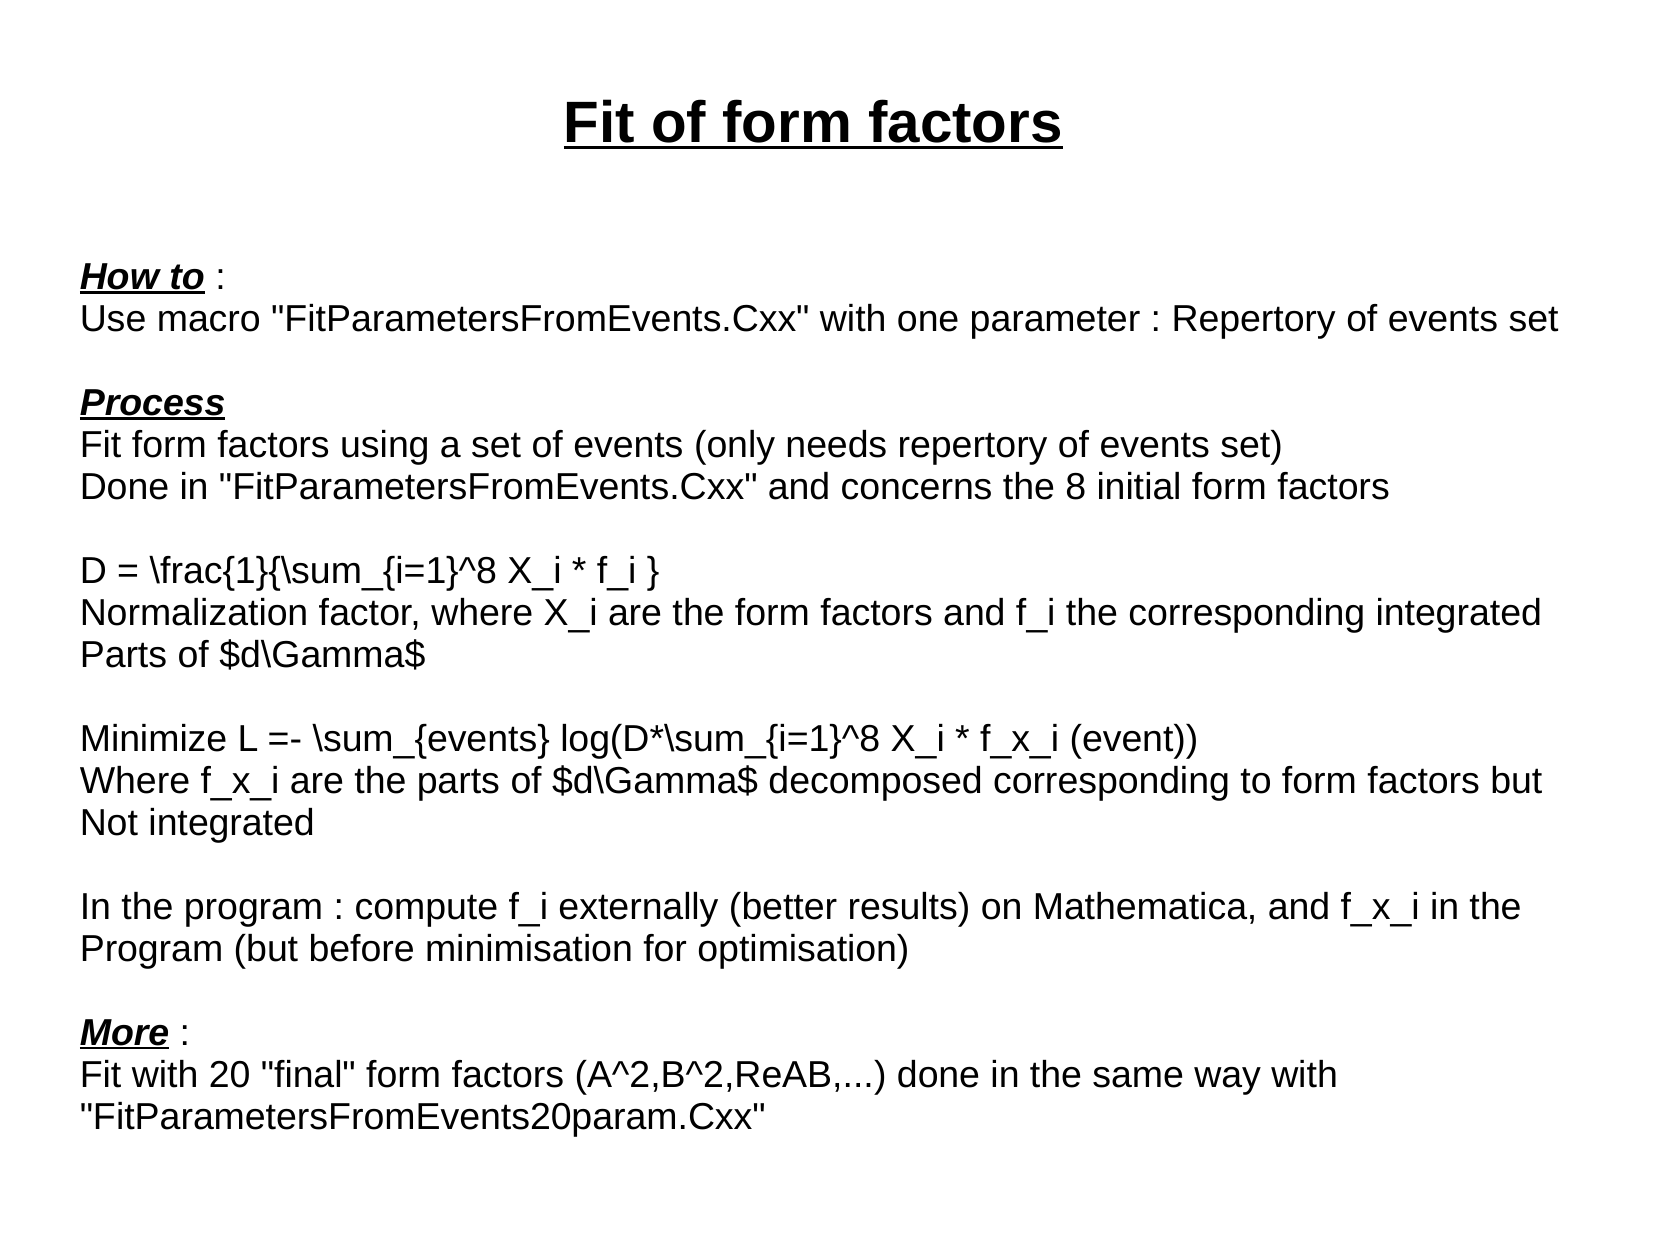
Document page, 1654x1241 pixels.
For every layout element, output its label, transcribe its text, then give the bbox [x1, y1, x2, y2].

text_box Fit of form factors [549, 82, 1079, 164]
text_box How to : Use macro "FitParametersFromEvents.Cxx" with one parameter : Repertory of events set Process Fit form factors using a set of events (only needs repertory of events set) Done in "FitParametersFromEvents.Cxx" and concerns the 8 initial form factors D = \frac{1}{\sum_{i=1}^8 X_i * f_i } Normalization factor, where X_i are the form factors and f_i the corresponding integrated Parts of $d\Gamma$ Minimize L =- \sum_{events} log(D*\sum_{i=1}^8 X_i * f_x_i (event)) Where f_x_i are the parts of $d\Gamma$ decomposed corresponding to form factors but Not integrated In the program : compute f_i externally (better results) on Mathematica, and f_x_i in the Program (but before minimisation for optimisation) More : Fit with 20 "final" form factors (A^2,B^2,ReAB,...) done in the same way with "FitParametersFromEvents20param.Cxx" [64, 248, 1573, 1149]
